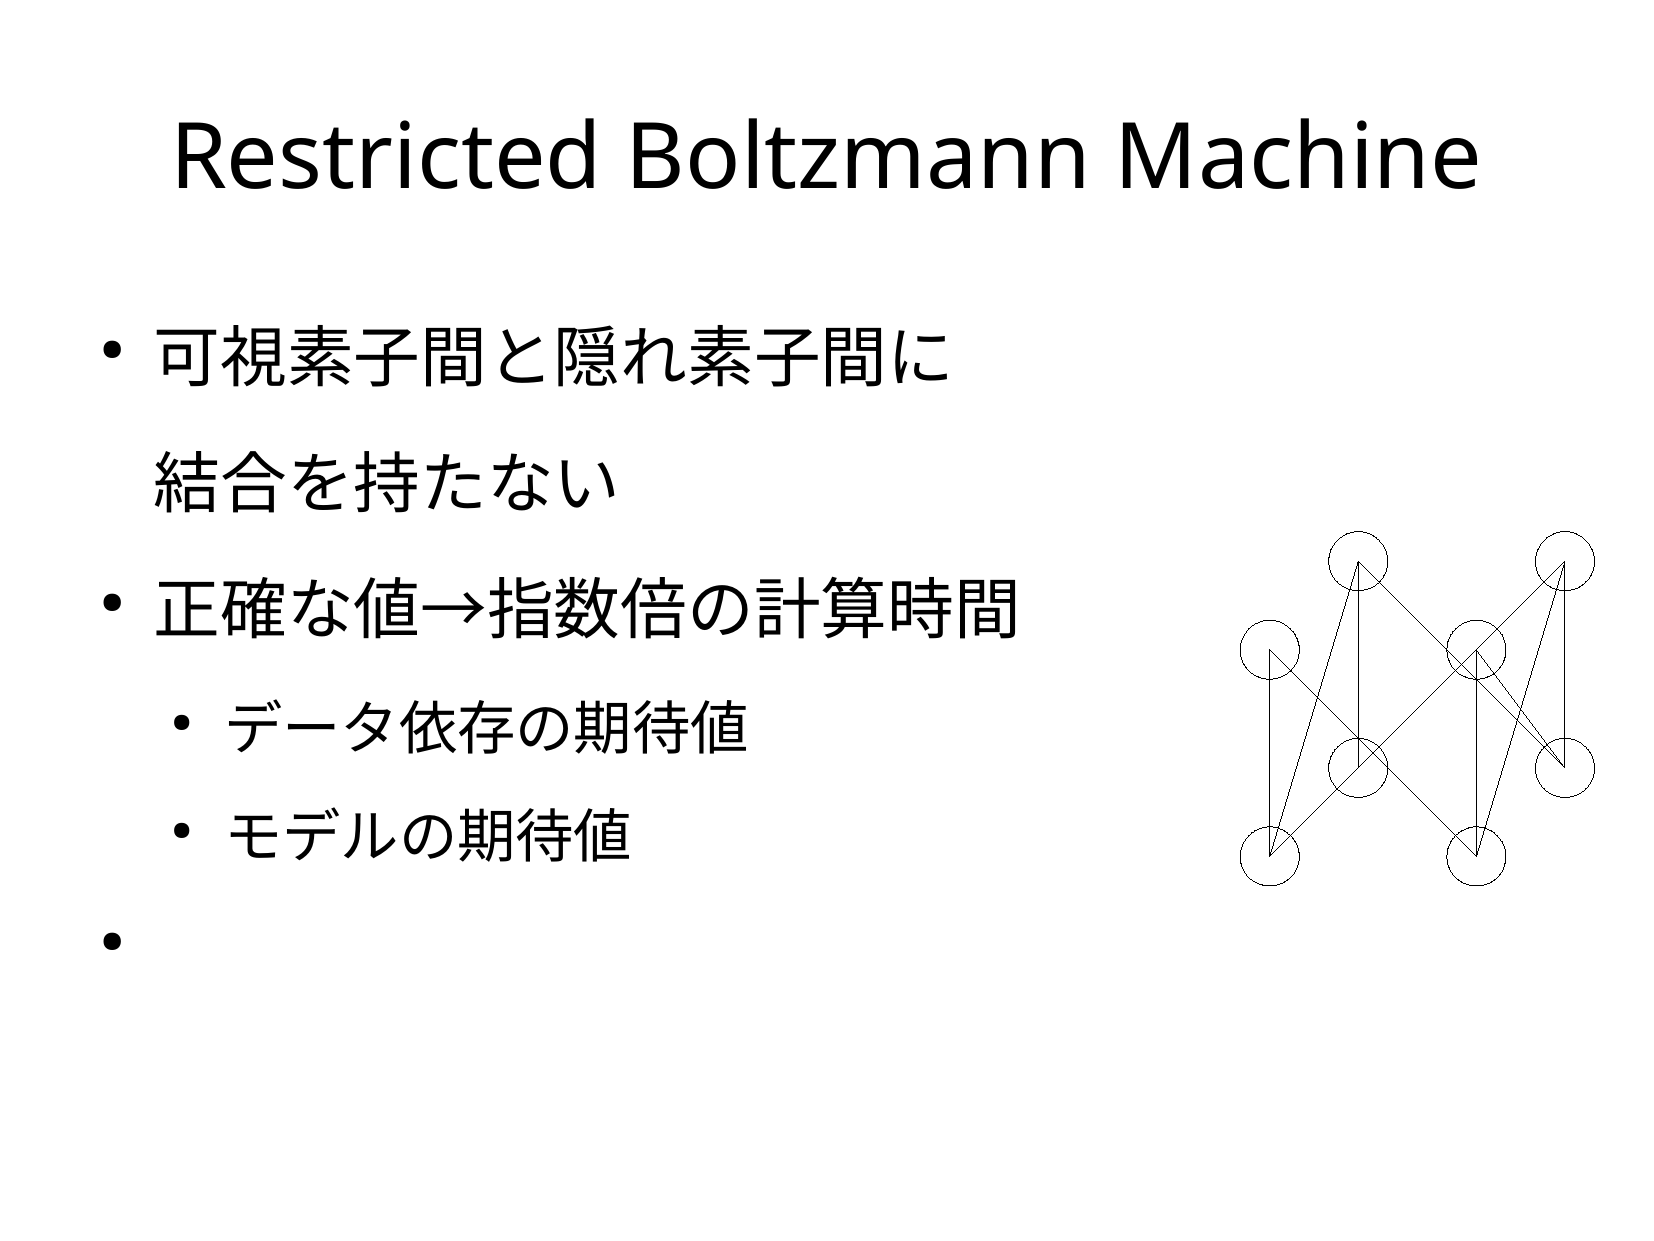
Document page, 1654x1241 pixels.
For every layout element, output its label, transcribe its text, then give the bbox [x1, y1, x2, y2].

text_box [1240, 620, 1300, 680]
title Restricted Boltzmann Machine [82, 49, 1571, 257]
text_box [1535, 531, 1595, 591]
text_box [1328, 531, 1388, 591]
text_box [1535, 738, 1595, 798]
text_box [1240, 826, 1300, 886]
list 可視素子間と隠れ素子間に 結合を持たない 正確な値→指数倍の計算時間 データ依存の期待値 モデルの期待値 [82, 303, 1152, 1123]
text_box [1446, 620, 1506, 680]
text_box [1446, 826, 1506, 886]
text_box [1328, 738, 1388, 798]
